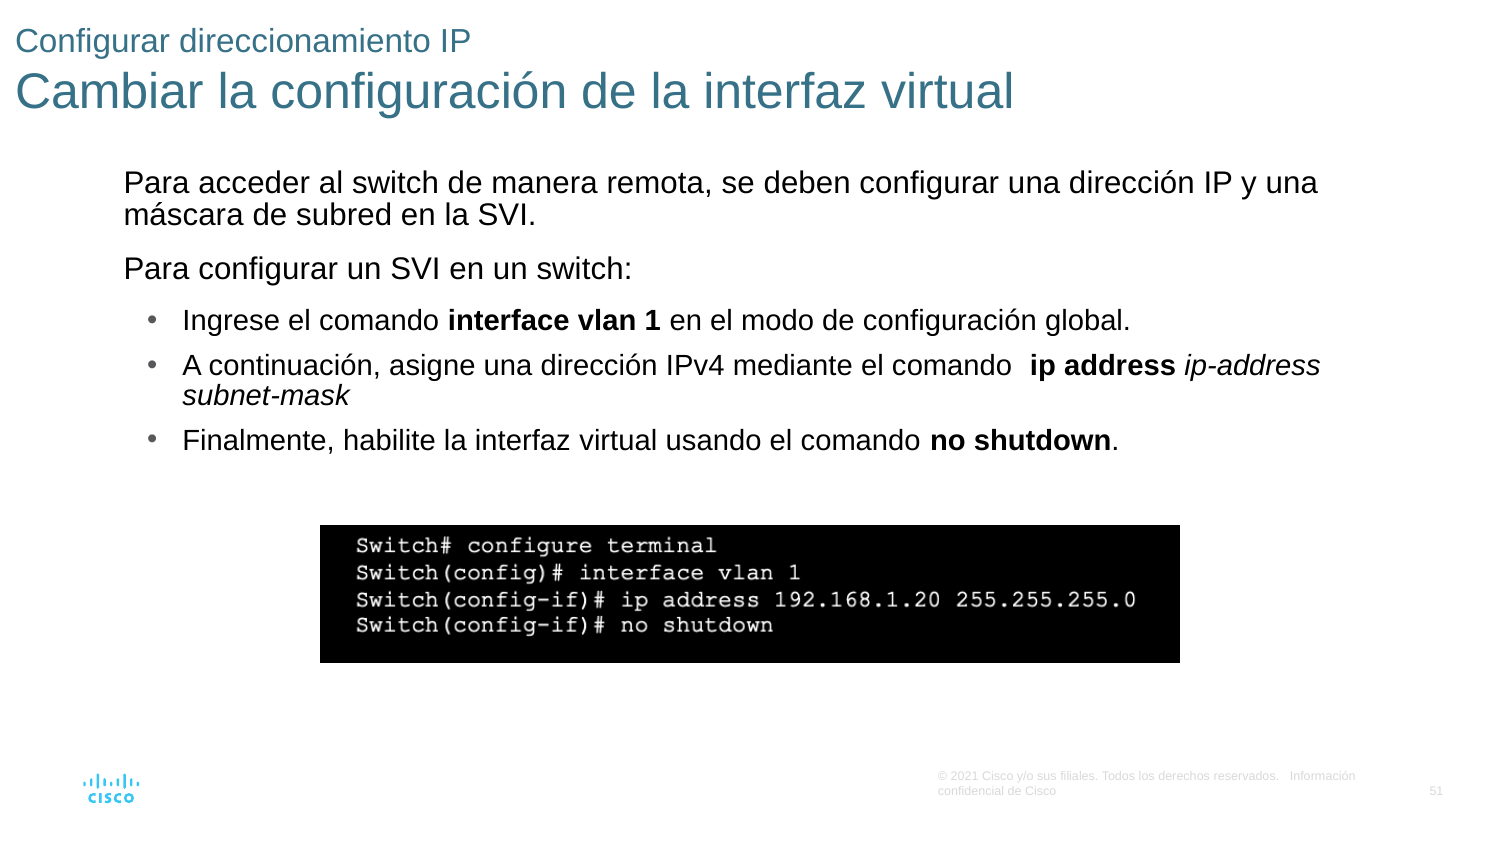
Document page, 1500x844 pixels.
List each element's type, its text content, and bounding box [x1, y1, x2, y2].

list Para acceder al switch de manera remota, se deben configurar una dirección IP y una máscara de subred en la SVI. Para configurar un SVI en un switch: Ingrese el comando interface vlan 1 en el modo de configuración global. A continuación, asigne una dirección IPv4 mediante el comando ip address ip-address subnet-mask Finalmente, habilite la interfaz virtual usando el comando no shutdown. [108, 161, 1392, 451]
title Configurar direccionamiento IP Cambiar la configuración de la interfaz virtual [0, 6, 1500, 131]
picture [320, 525, 1180, 663]
